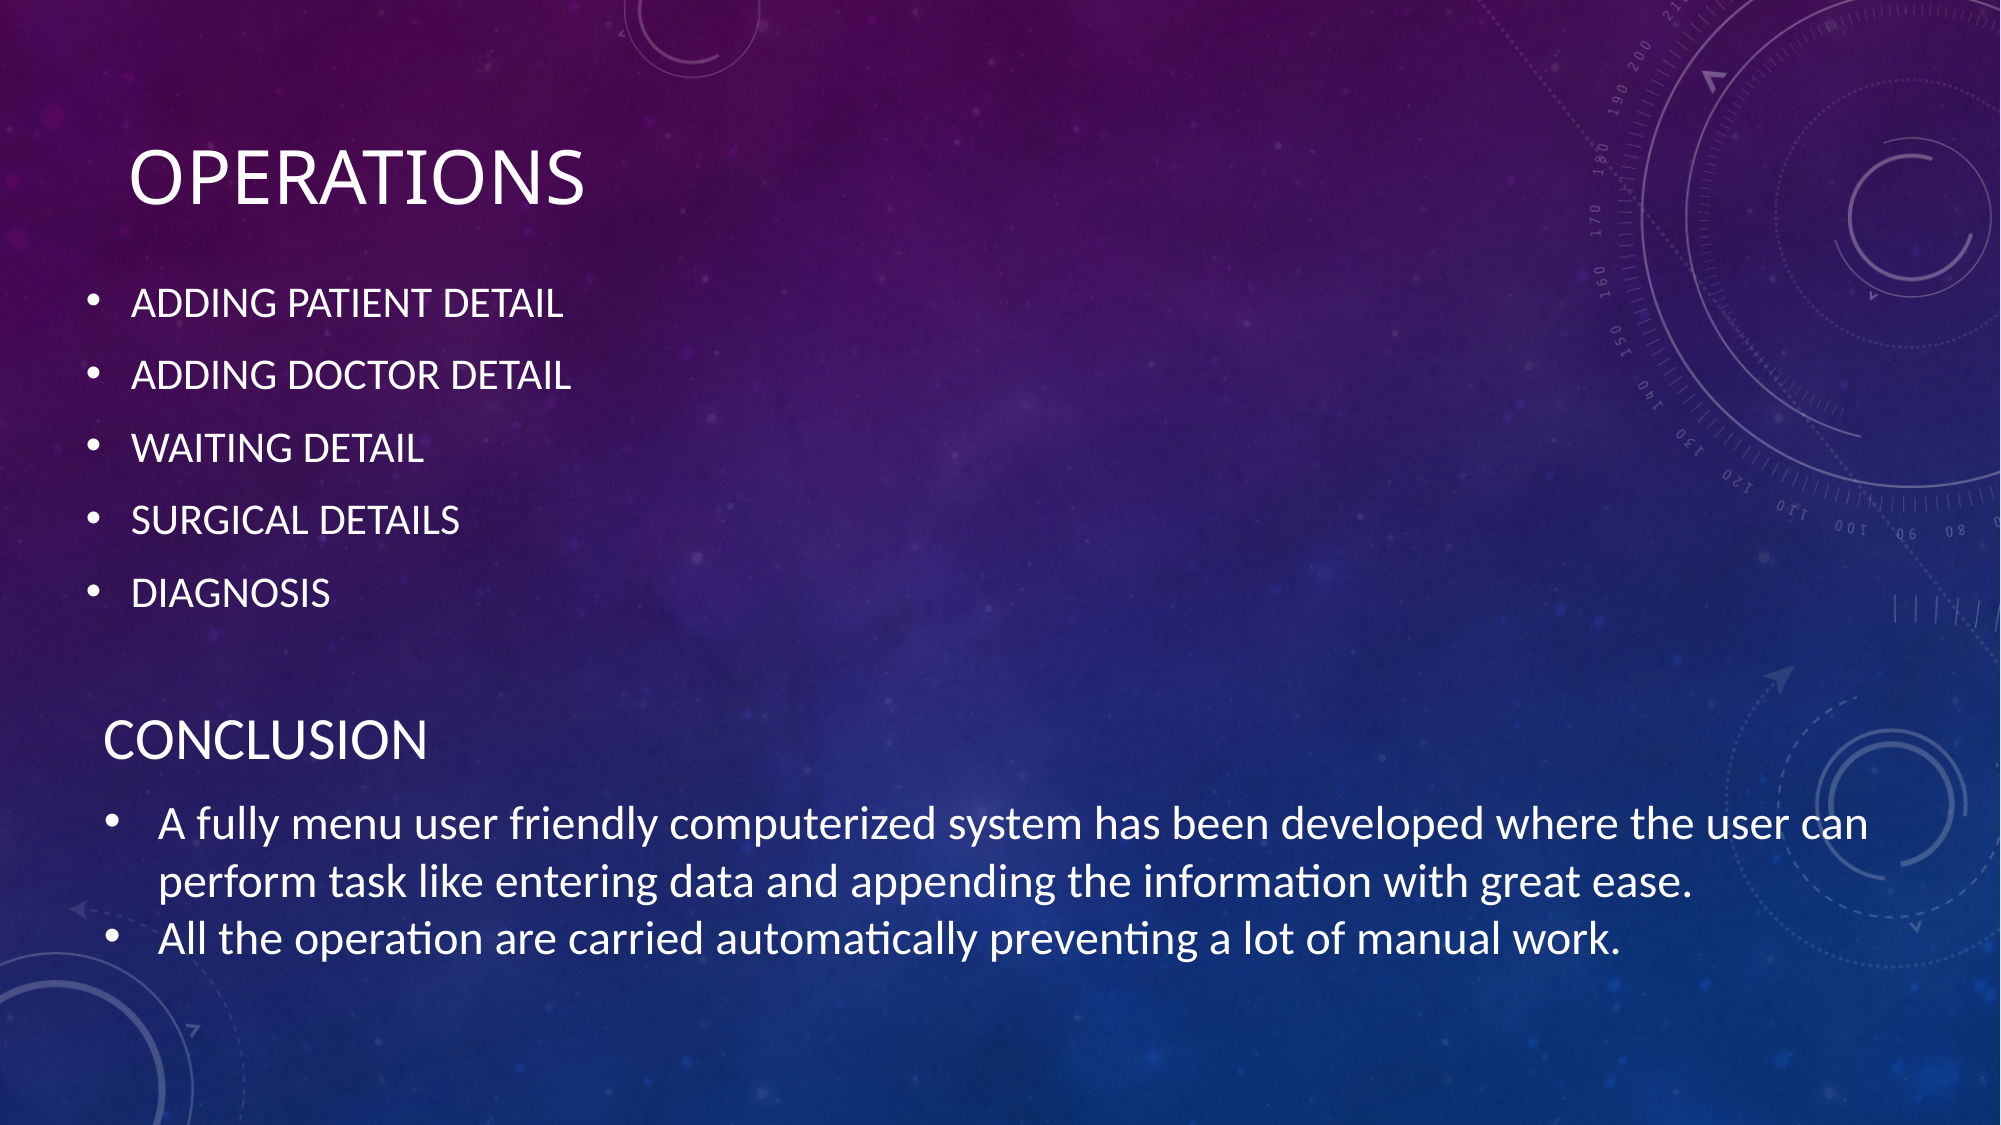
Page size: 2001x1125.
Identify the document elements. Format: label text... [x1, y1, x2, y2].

list ADDING PATIENT DETAIL ADDING DOCTOR DETAIL WAITING DETAIL SURGICAL DETAILS DIAGNOSIS CONCLUSION A fully menu user friendly computerized system has been developed where the user can perform task like entering data and appending the information with great ease. All the operation are carried automatically preventing a lot of manual work. [70, 265, 1890, 975]
title OPERATIONS [112, 99, 1775, 265]
picture [0, 0, 2001, 1125]
